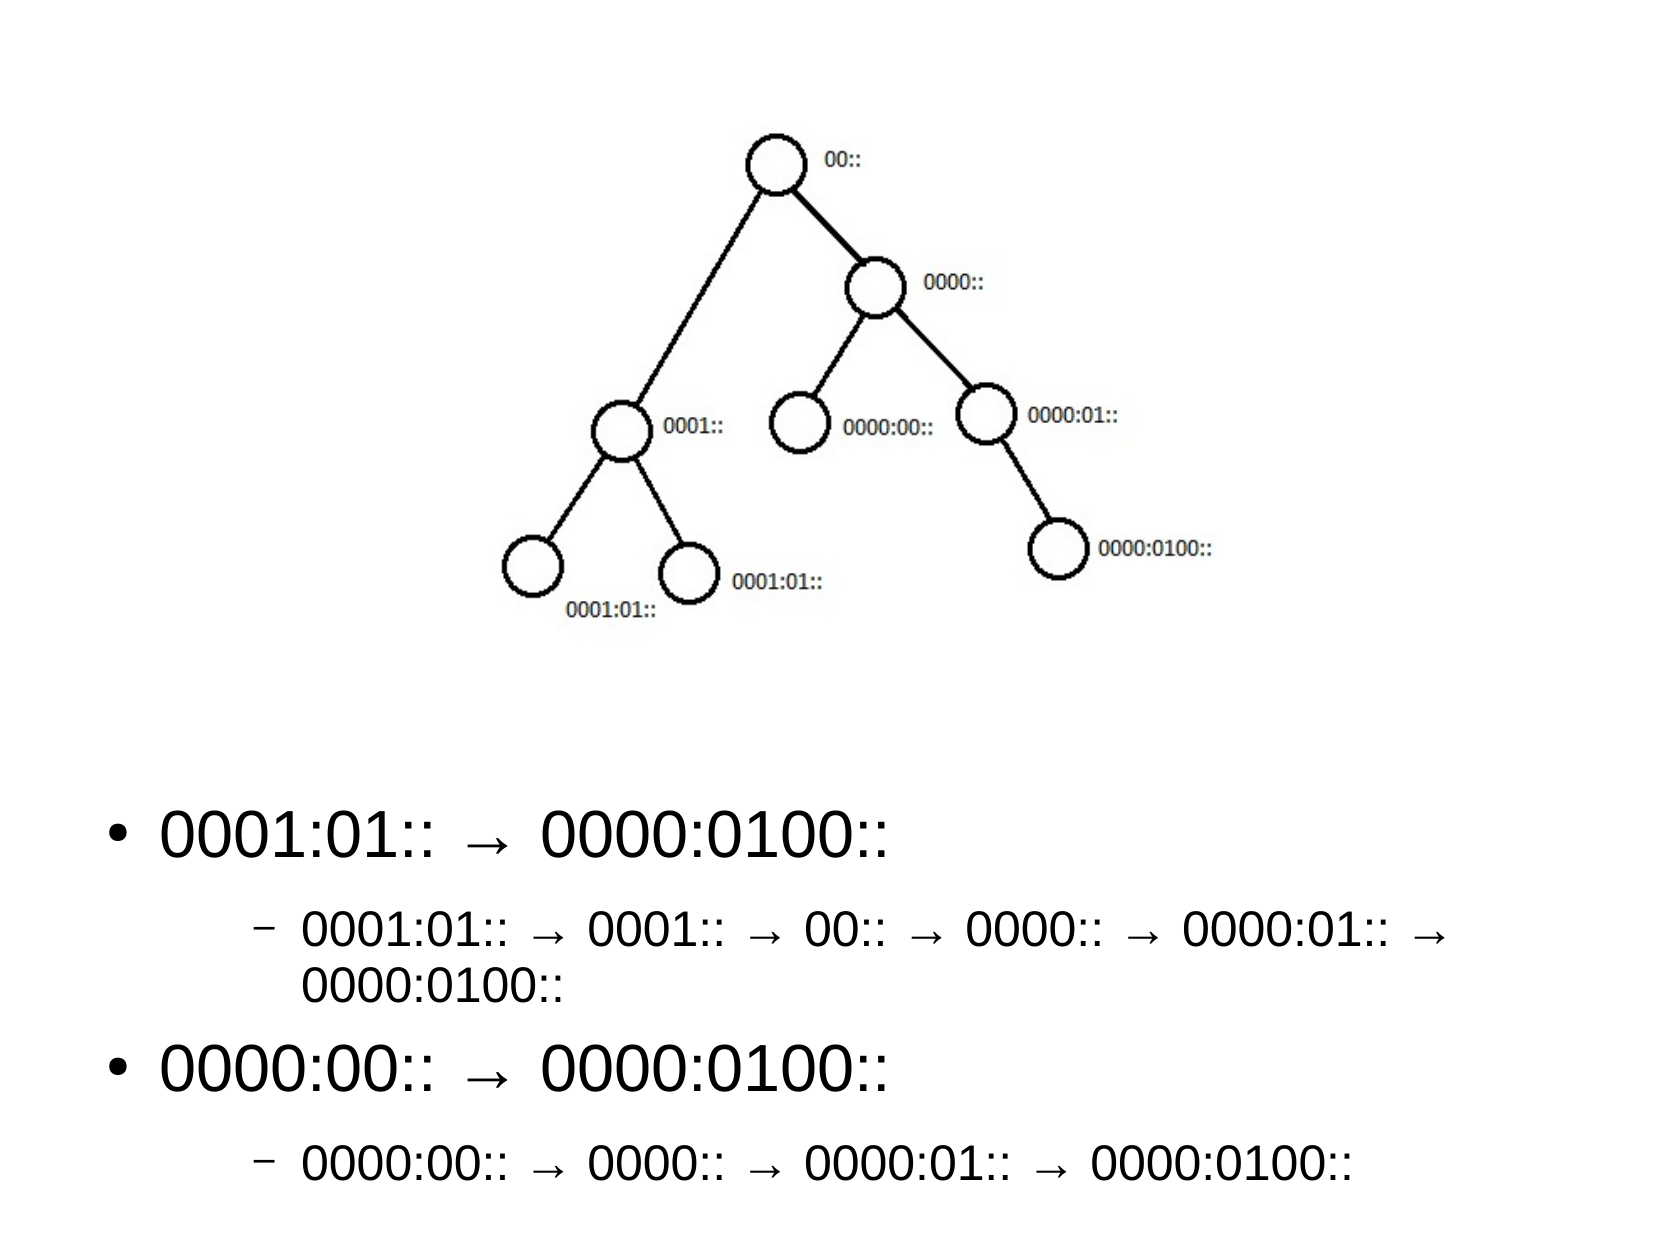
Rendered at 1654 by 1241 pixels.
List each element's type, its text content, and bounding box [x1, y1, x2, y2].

list 0001:01:: → 0000:0100:: 0001:01:: → 0001:: → 00:: → 0000:: → 0000:01:: → 0000:0100:: 0000:00:: → 0000:0100:: 0000:00:: → 0000:: → 0000:01:: → 0000:0100:: [88, 797, 1577, 1241]
picture [383, 0, 1248, 798]
